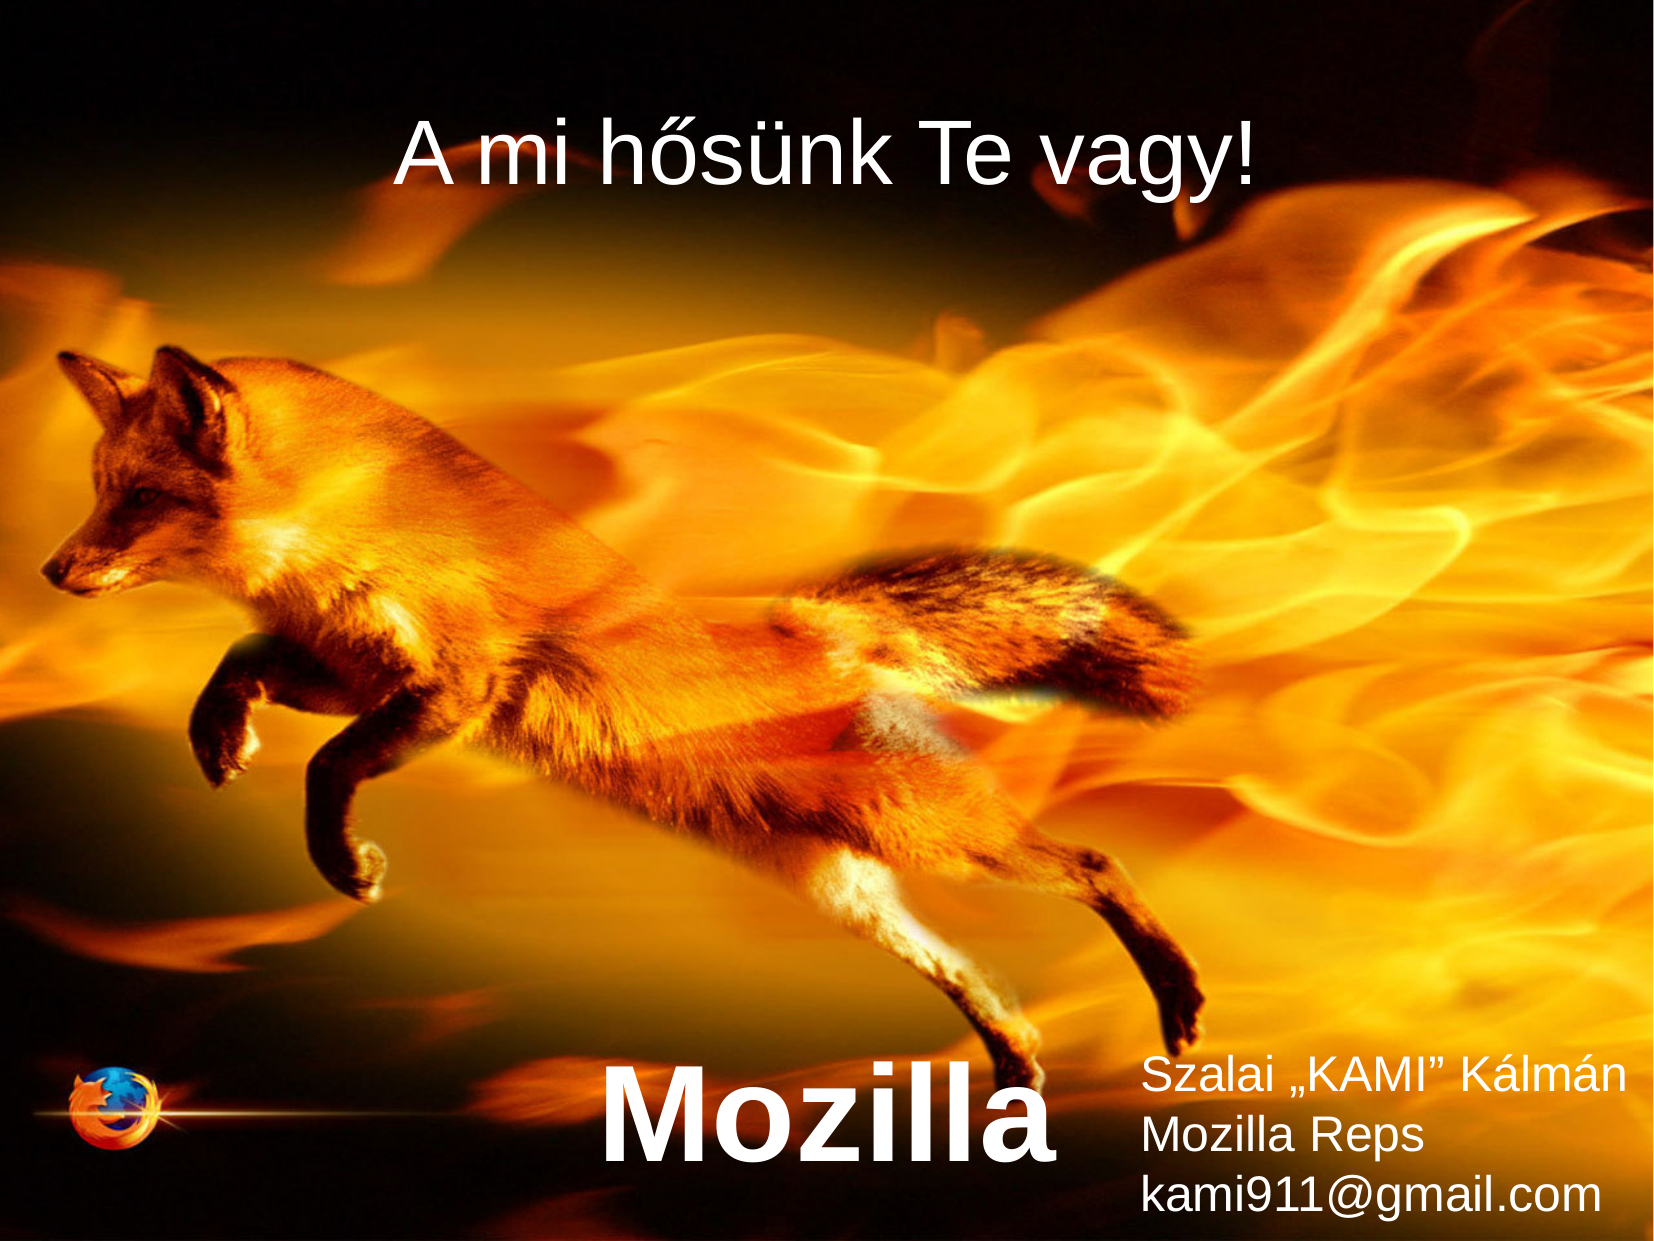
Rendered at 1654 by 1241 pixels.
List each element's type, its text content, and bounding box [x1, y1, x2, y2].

subtitle Mozilla [82, 267, 1571, 1191]
picture [0, 0, 1654, 1241]
list Szalai „KAMI” Kálmán Mozilla Reps kami911@gmail.com [1139, 1033, 1648, 1229]
title A mi hősünk Te vagy! [82, 49, 1571, 257]
